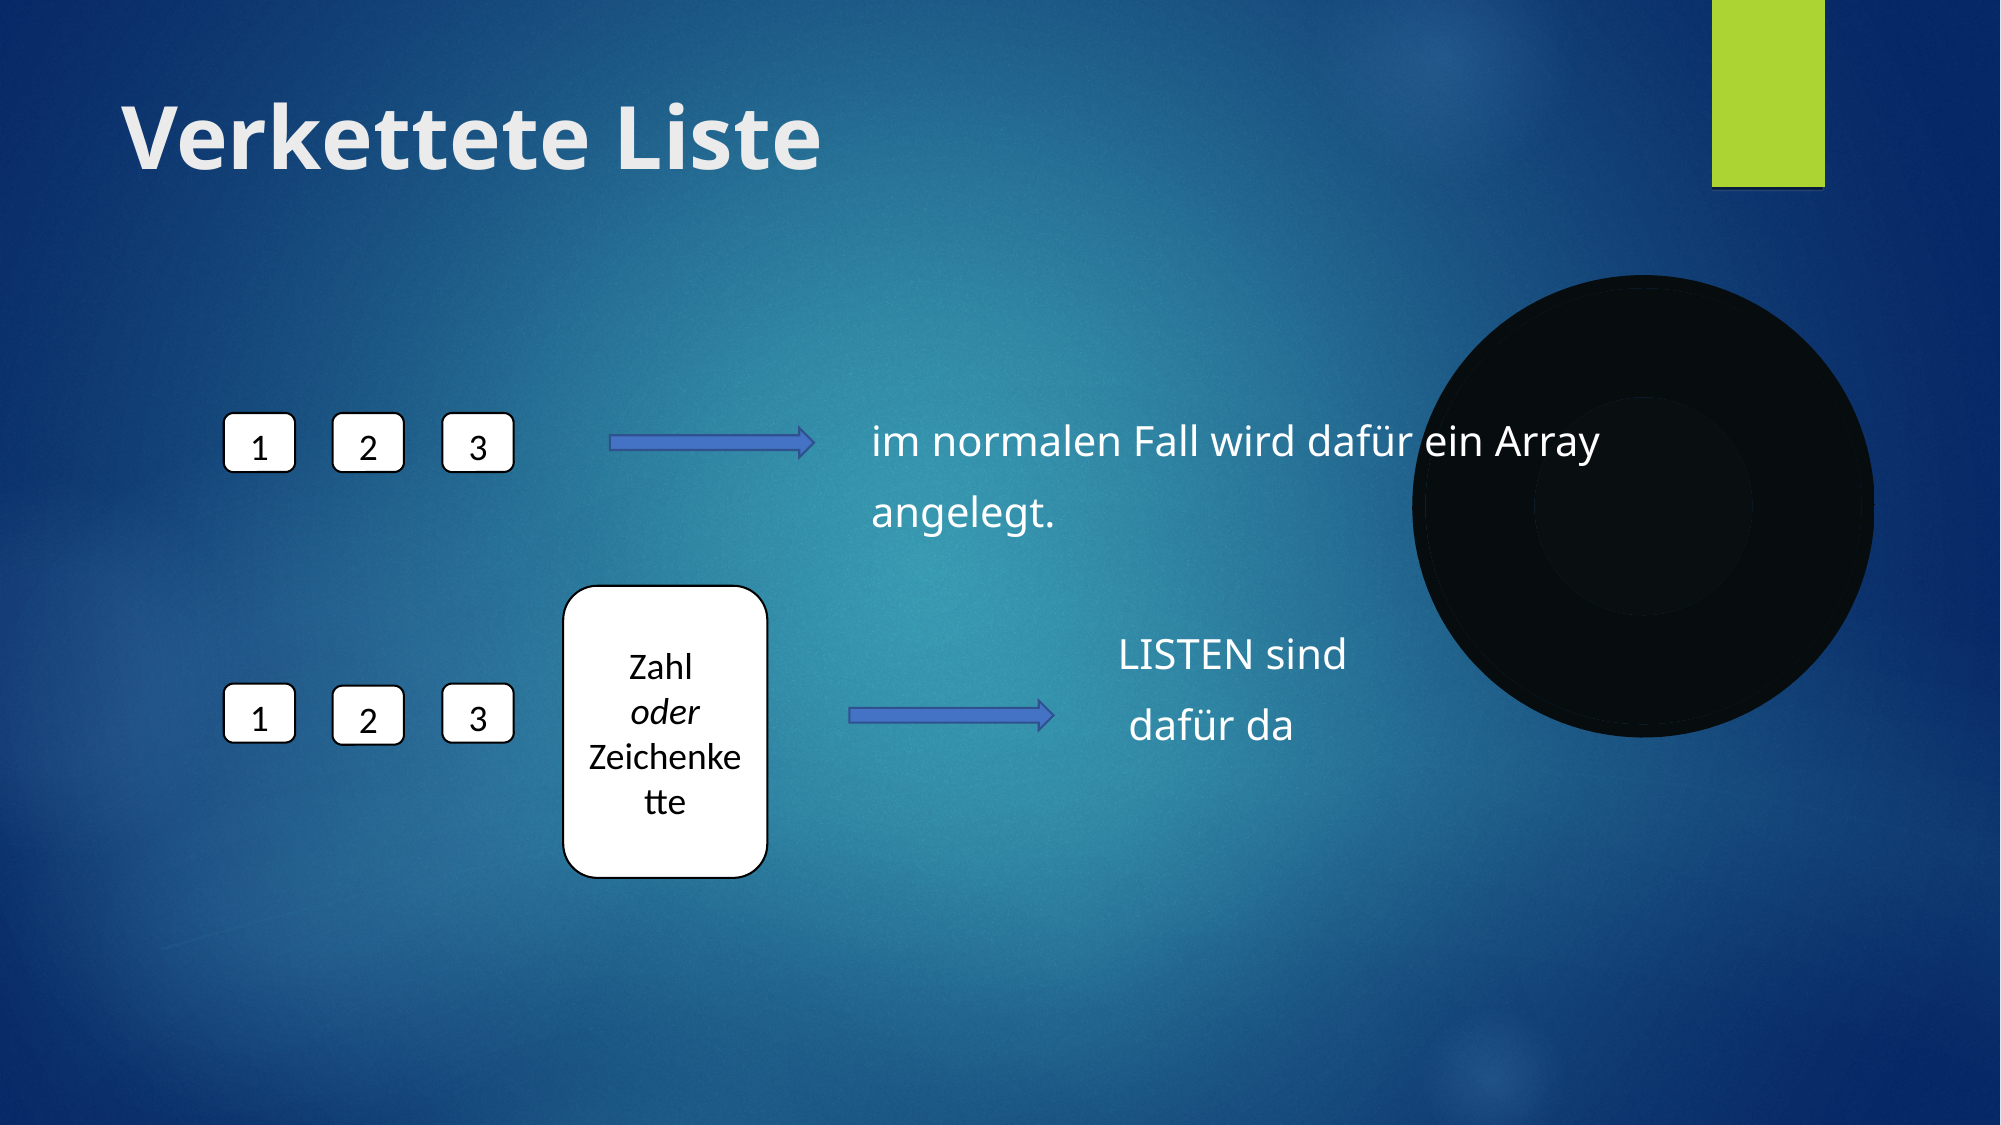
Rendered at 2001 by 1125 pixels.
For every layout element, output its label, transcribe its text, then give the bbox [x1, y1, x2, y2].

list im normalen Fall wird dafür ein Array angelegt. LISTEN sind dafür da [181, 336, 1649, 1026]
title Verkettete Liste [106, 74, 1649, 305]
text_box 1 [223, 683, 296, 743]
text_box [609, 427, 815, 458]
text_box 2 [332, 685, 404, 745]
text_box 3 [442, 683, 514, 743]
text_box 1 [223, 413, 296, 473]
text_box 2 [332, 413, 404, 473]
text_box [849, 700, 1054, 731]
text_box Zahl oder Zeichenkette [563, 585, 768, 878]
text_box 3 [442, 413, 514, 473]
